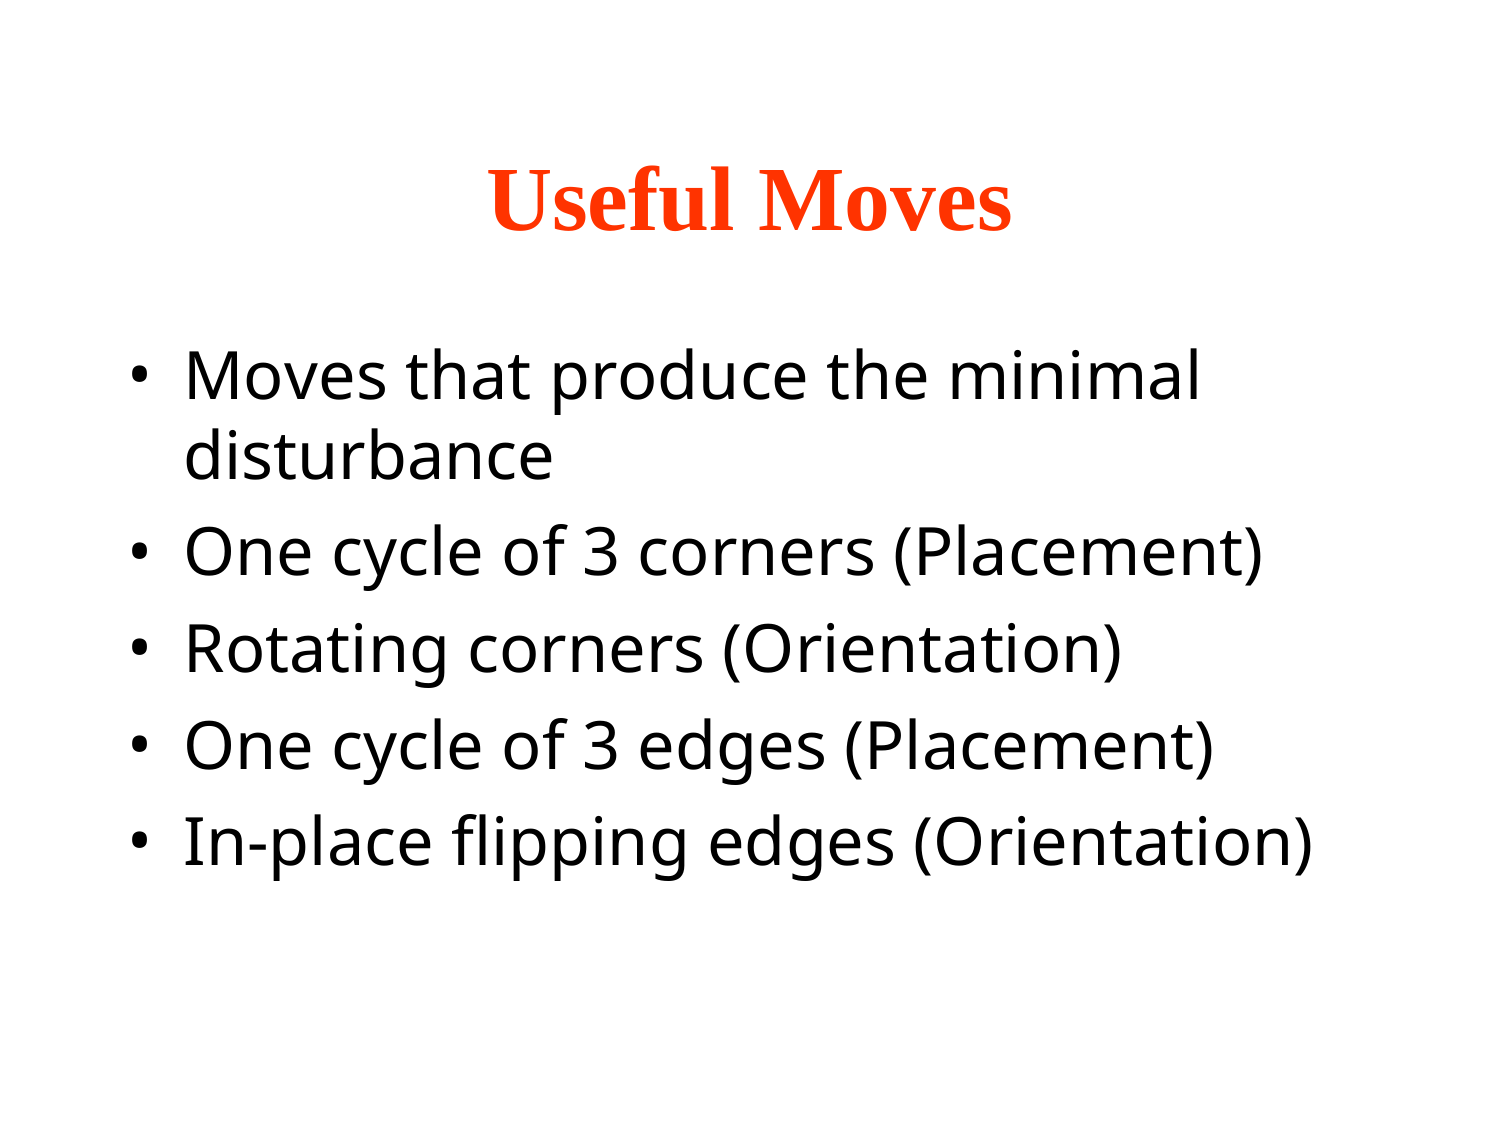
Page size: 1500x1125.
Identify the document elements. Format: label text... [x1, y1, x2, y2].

title Useful Moves [112, 99, 1388, 288]
list Moves that produce the minimal disturbance One cycle of 3 corners (Placement) Rotating corners (Orientation) One cycle of 3 edges (Placement) In-place flipping edges (Orientation) [112, 324, 1388, 1001]
